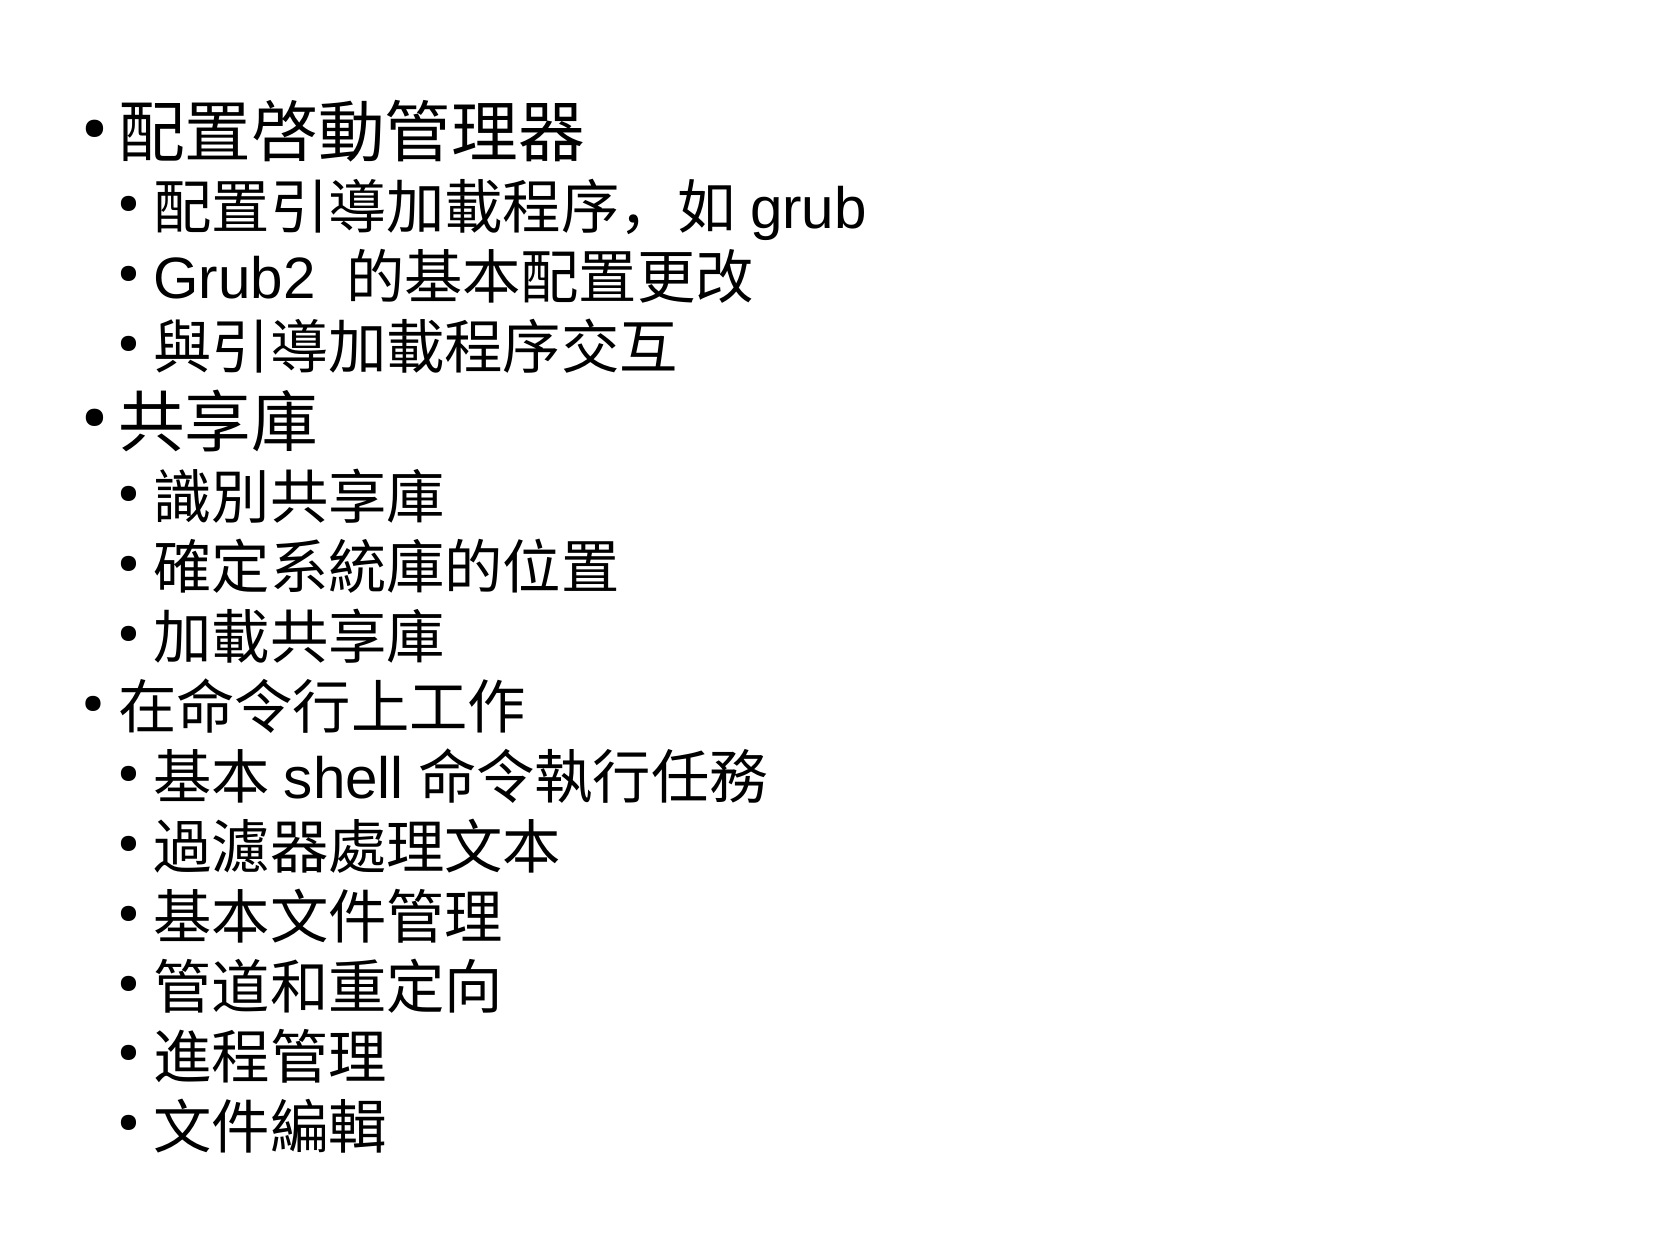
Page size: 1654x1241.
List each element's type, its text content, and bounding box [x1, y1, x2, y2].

text_box 配置啓動管理器 配置引導加載程序，如grub Grub2 的基本配置更改 與引導加載程序交互 共享庫 識別共享庫 確定系統庫的位置 加載共享庫 在命令行上工作 基本shell命令執行任務 過濾器處理文本 基本文件管理 管道和重定向 進程管理 文件編輯 [82, 90, 1571, 1201]
